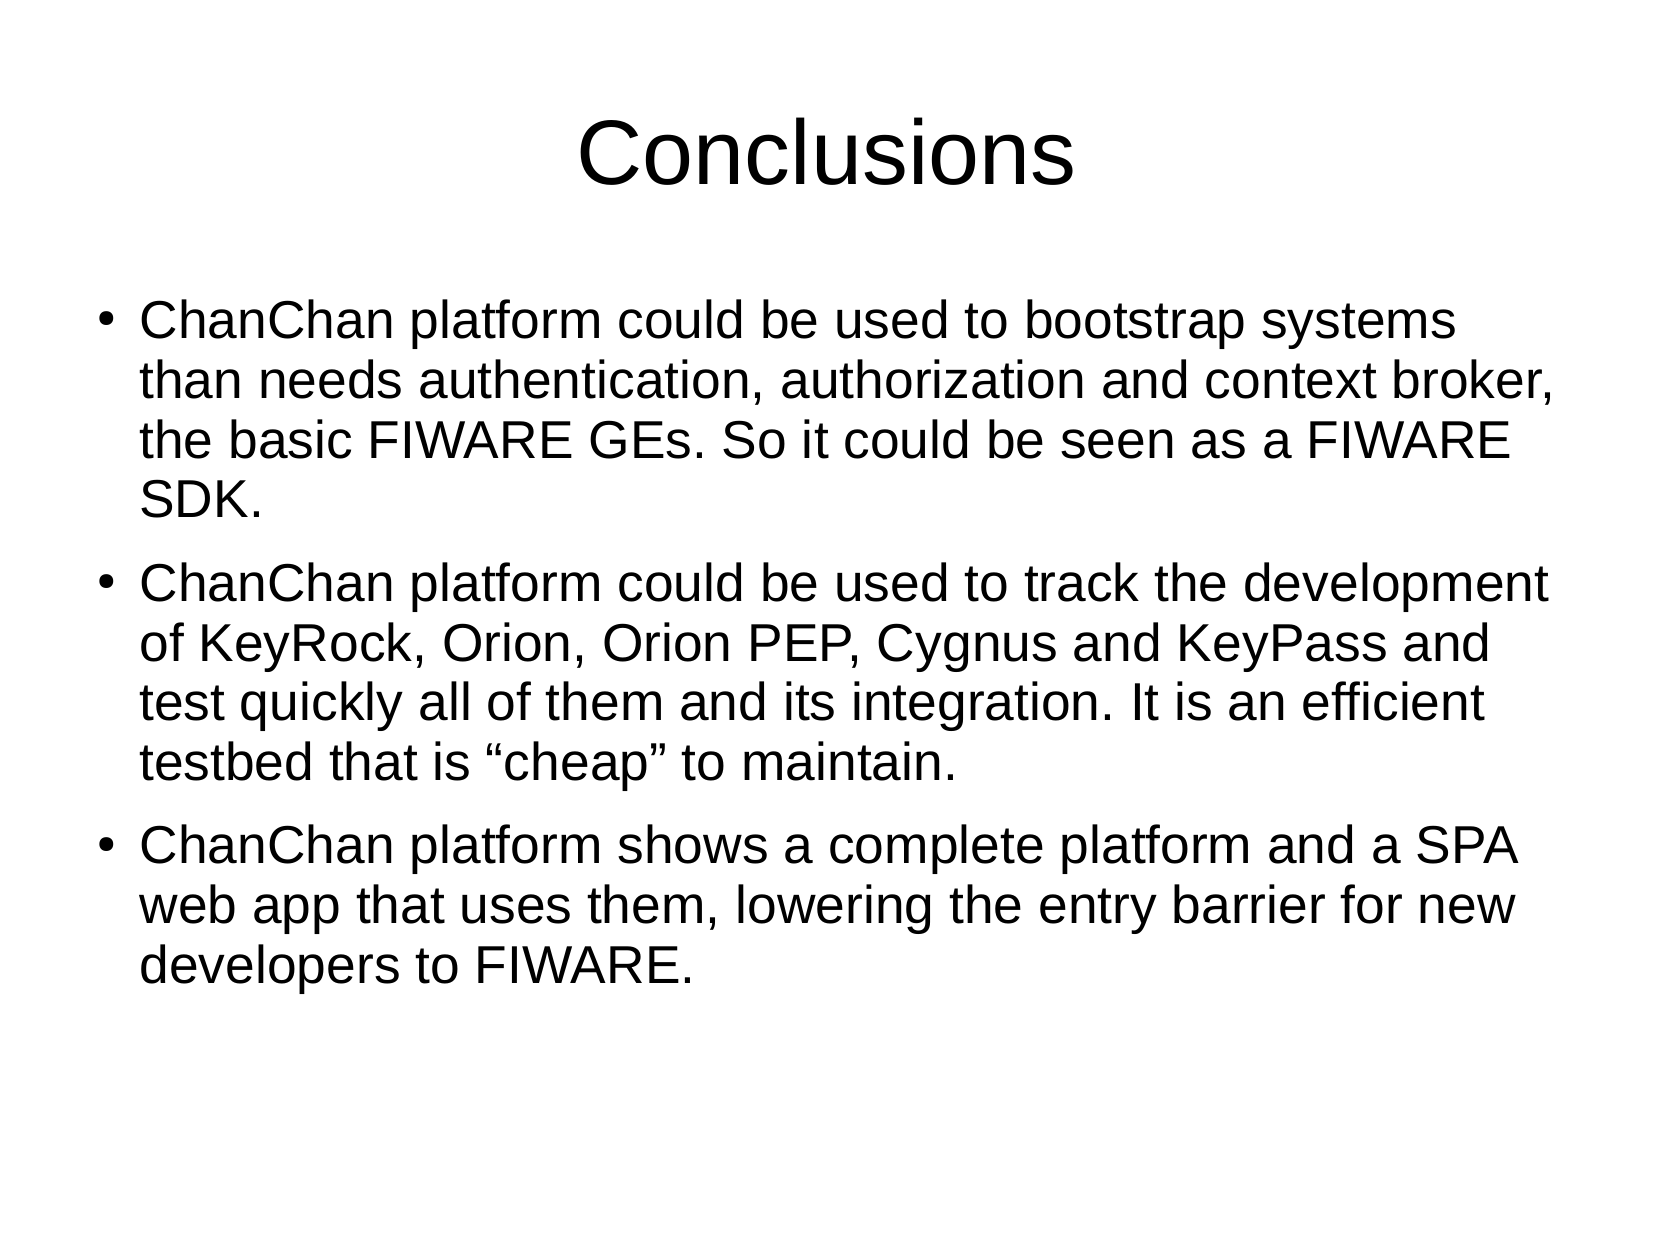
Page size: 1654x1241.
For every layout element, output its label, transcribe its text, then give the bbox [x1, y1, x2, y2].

title Conclusions [82, 49, 1571, 257]
list ChanChan platform could be used to bootstrap systems than needs authentication, authorization and context broker, the basic FIWARE GEs. So it could be seen as a FIWARE SDK. ChanChan platform could be used to track the development of KeyRock, Orion, Orion PEP, Cygnus and KeyPass and test quickly all of them and its integration. It is an efficient testbed that is “cheap” to maintain. ChanChan platform shows a complete platform and a SPA web app that uses them, lowering the entry barrier for new developers to FIWARE. [82, 290, 1571, 1010]
